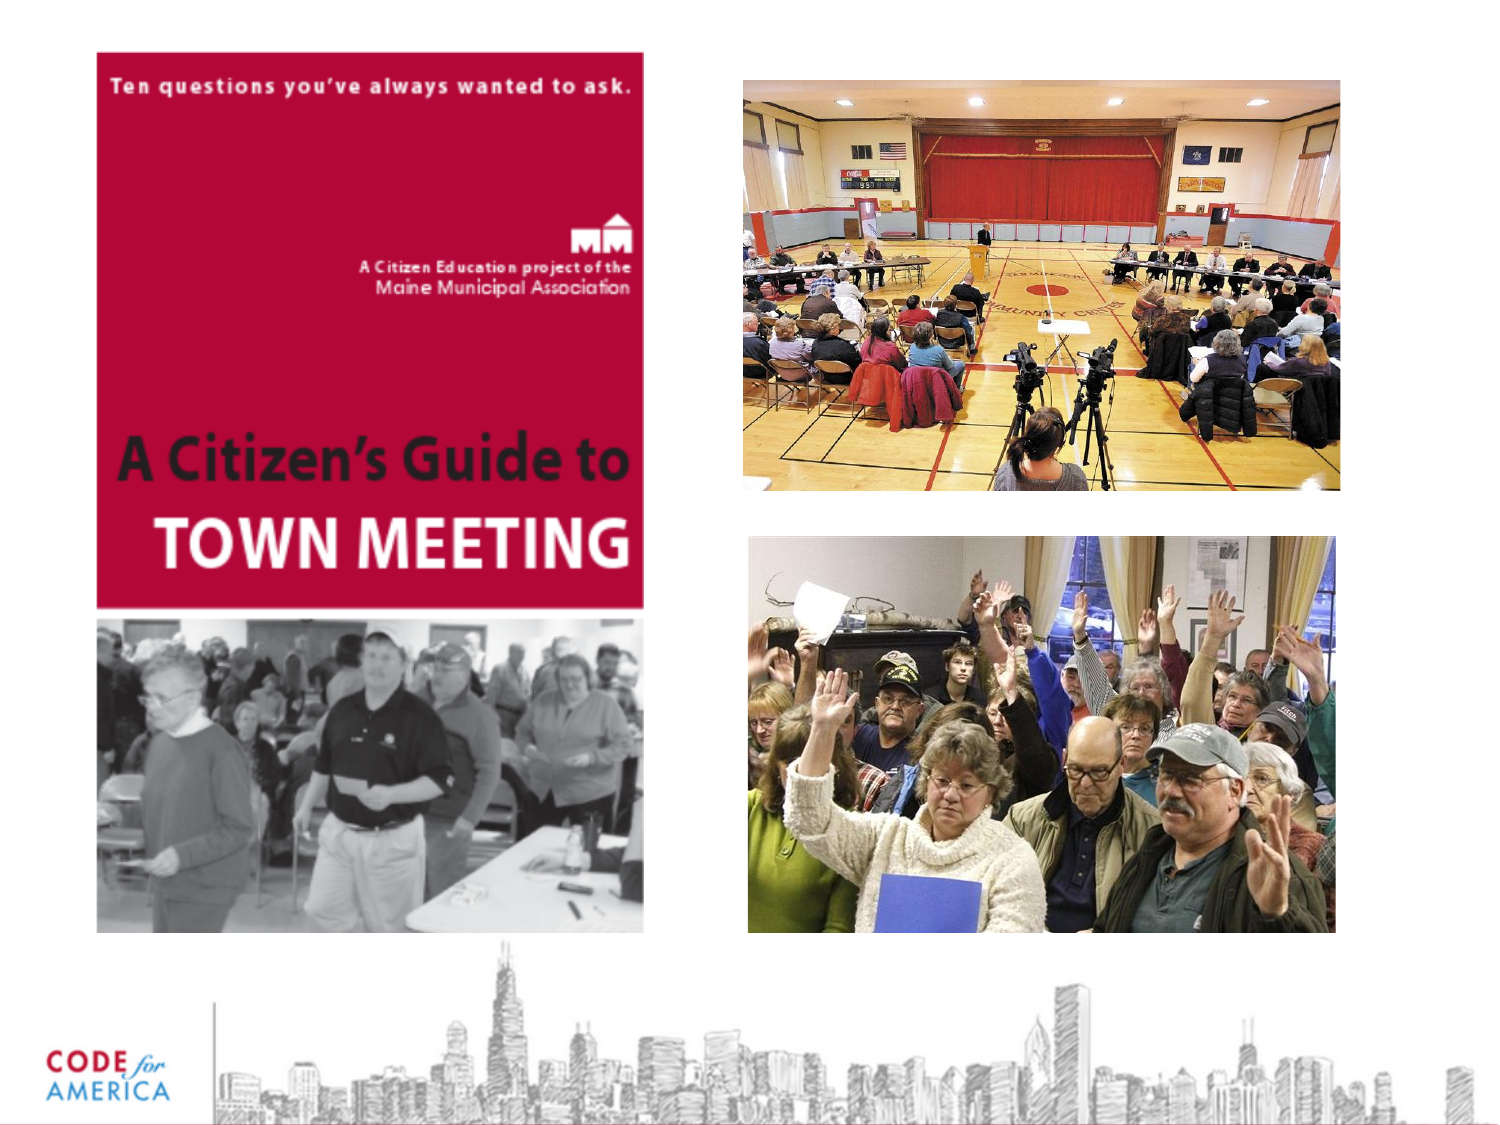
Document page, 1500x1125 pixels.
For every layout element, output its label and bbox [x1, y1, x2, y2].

text_box [743, 80, 1341, 491]
text_box [0, 49, 1500, 1125]
